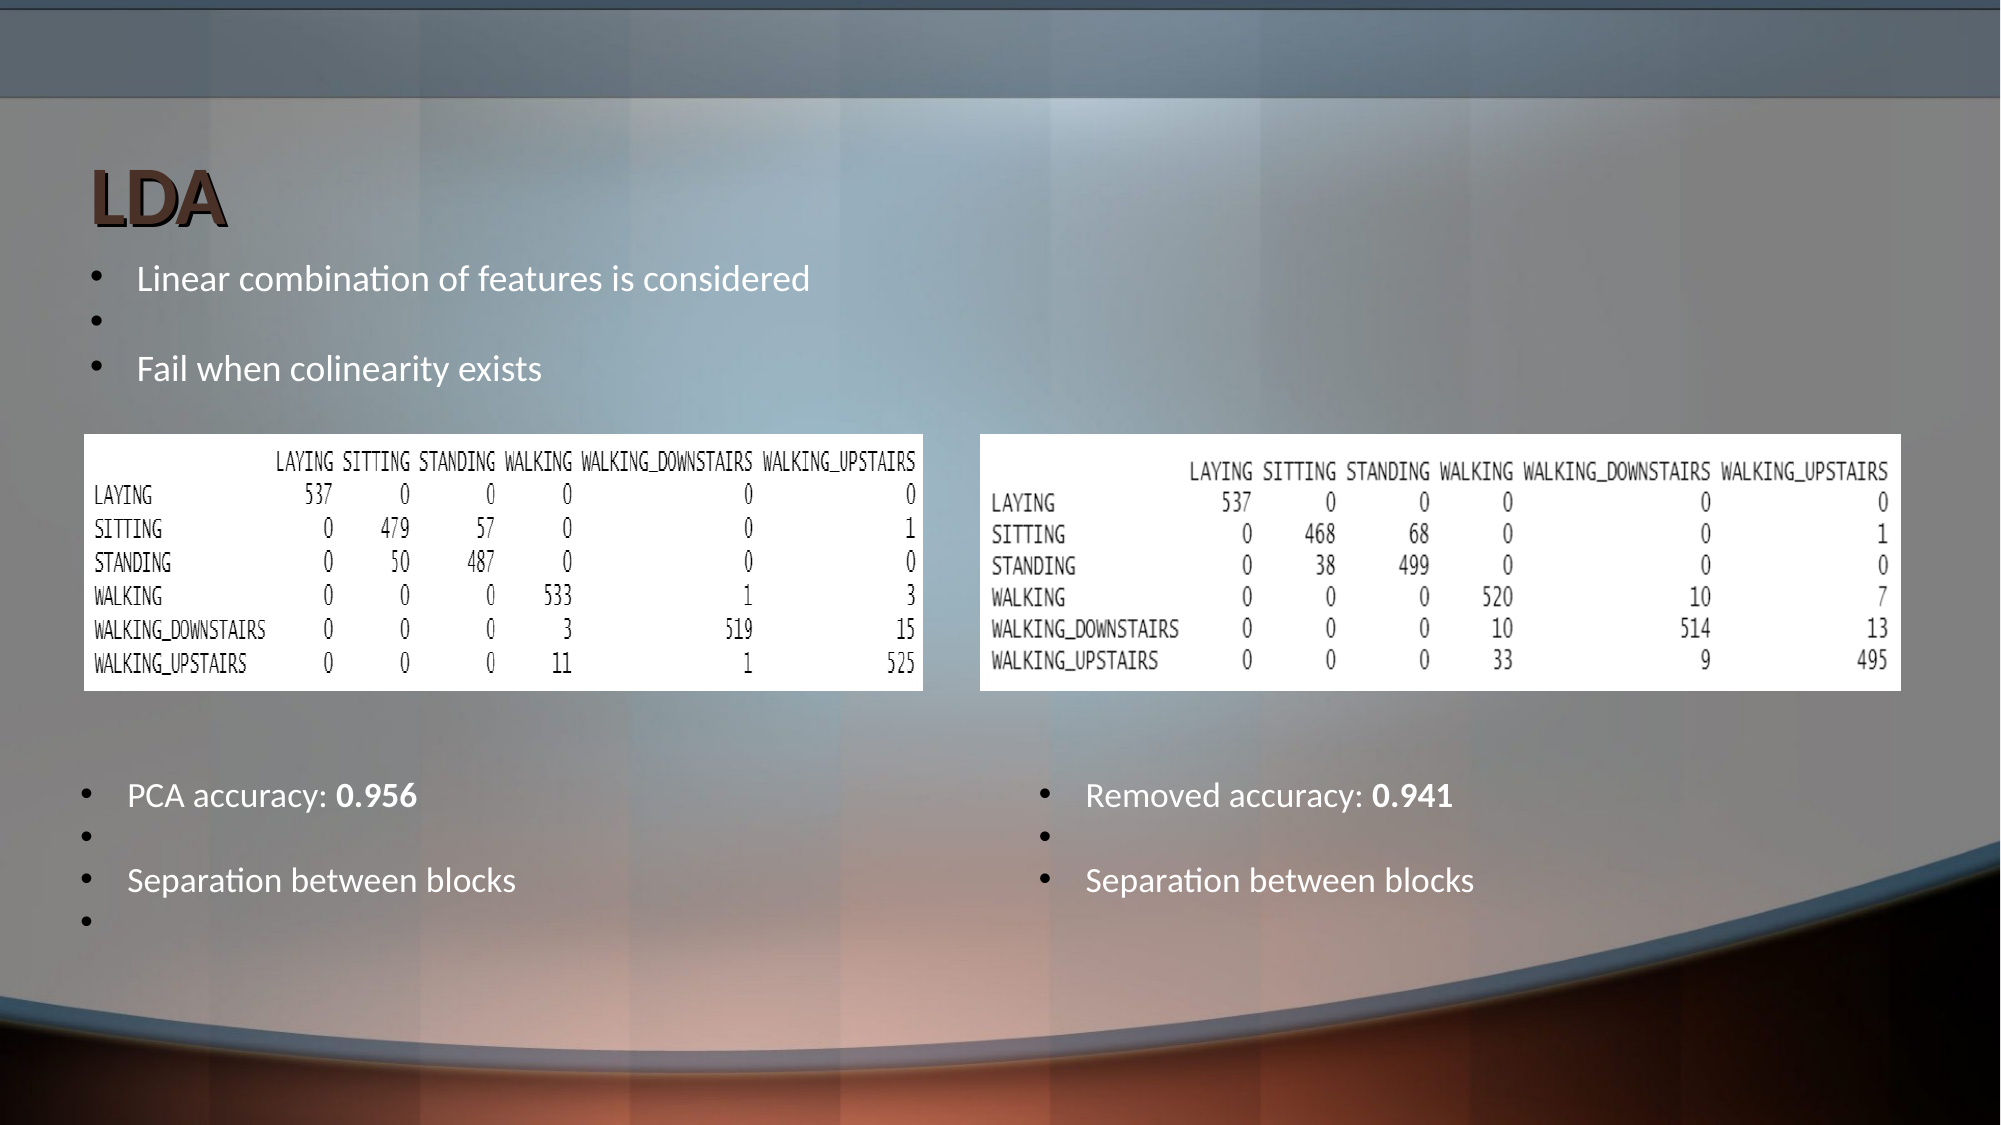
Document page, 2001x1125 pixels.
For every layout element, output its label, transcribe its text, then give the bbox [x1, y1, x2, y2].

text_box PCA accuracy: 0.956 Separation between blocks [65, 764, 830, 952]
title LDA [75, 104, 1732, 294]
picture [980, 434, 1901, 691]
picture [84, 434, 923, 691]
text_box Removed accuracy: 0.941 Separation between blocks [1023, 764, 1817, 909]
text_box Linear combination of features is considered Fail when colinearity exists [75, 245, 1418, 398]
